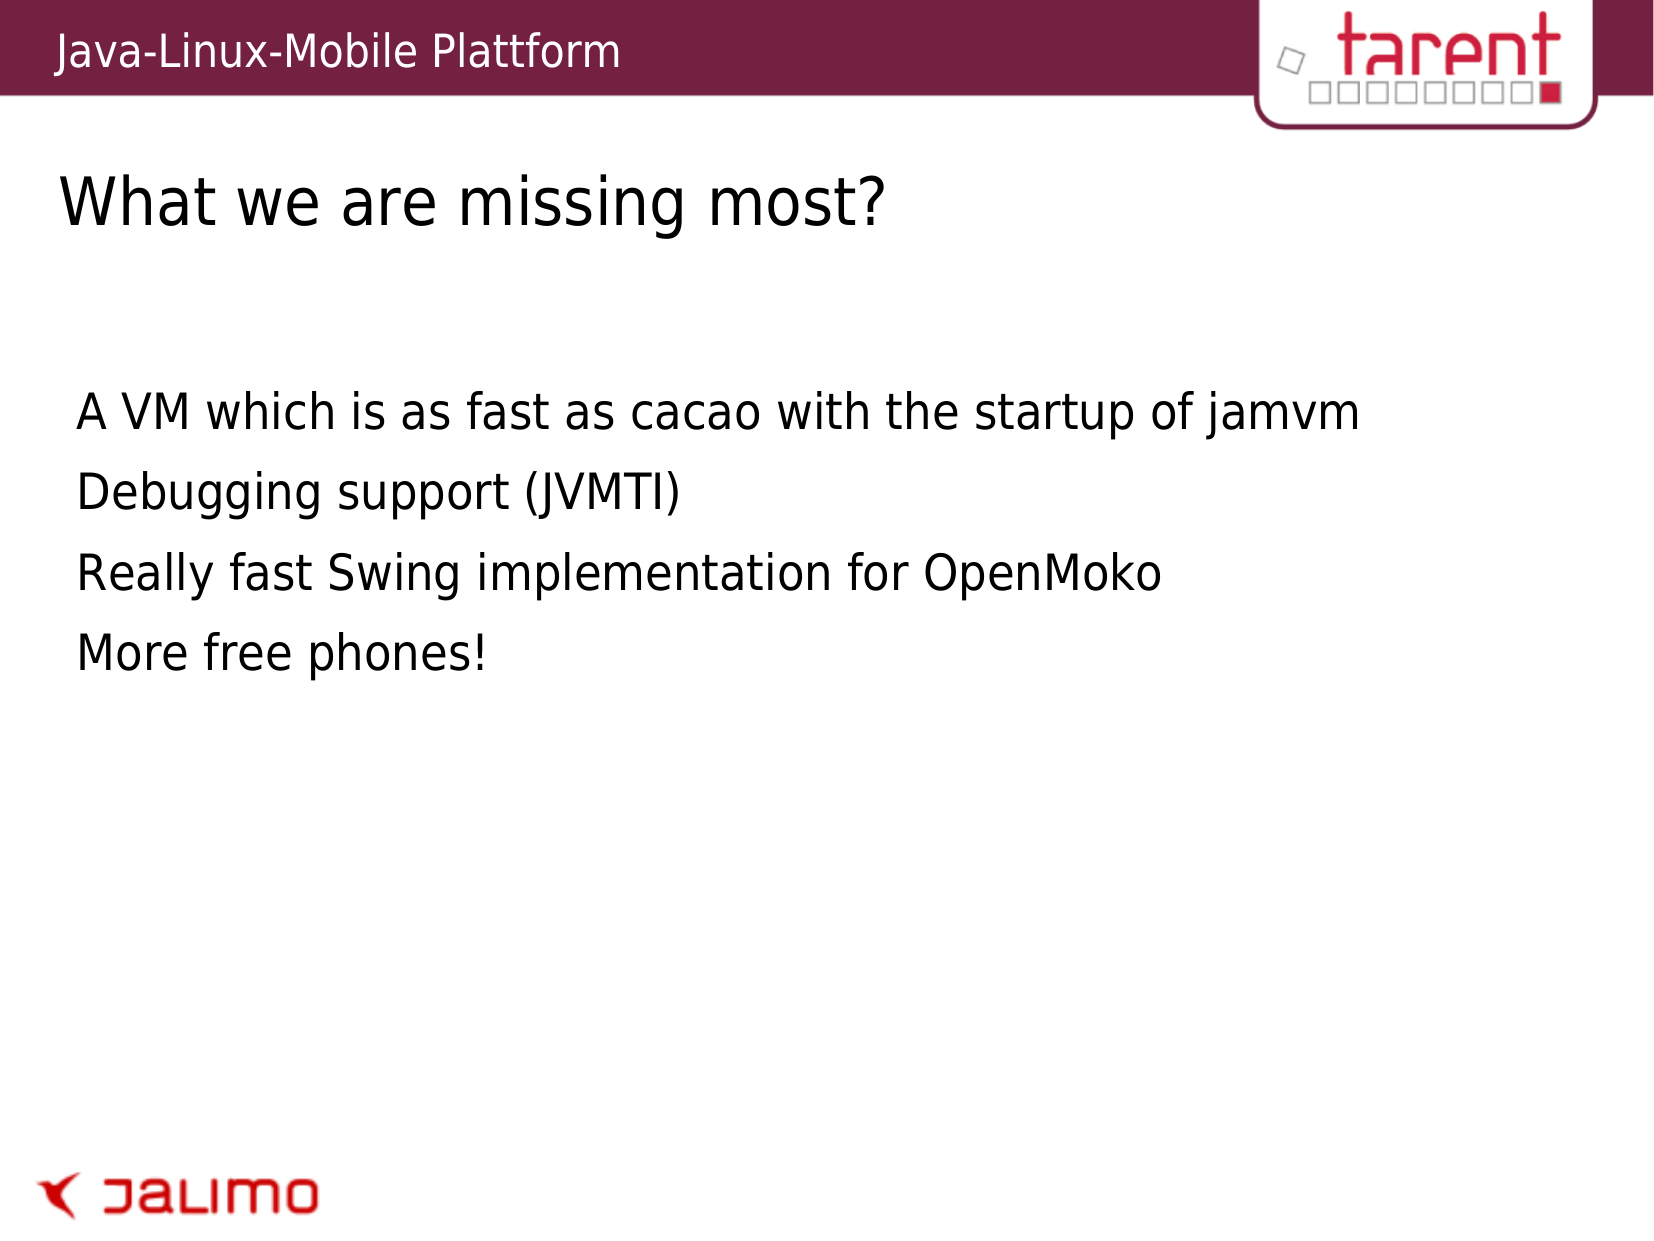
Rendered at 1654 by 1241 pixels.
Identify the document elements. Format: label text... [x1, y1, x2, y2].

picture [32, 1171, 324, 1222]
title What we are missing most? [59, 162, 1625, 241]
list A VM which is as fast as cacao with the startup of jamvm Debugging support (JVMTI) Really fast Swing implementation for OpenMoko More free phones! [59, 382, 1571, 1109]
picture [0, 0, 1654, 146]
